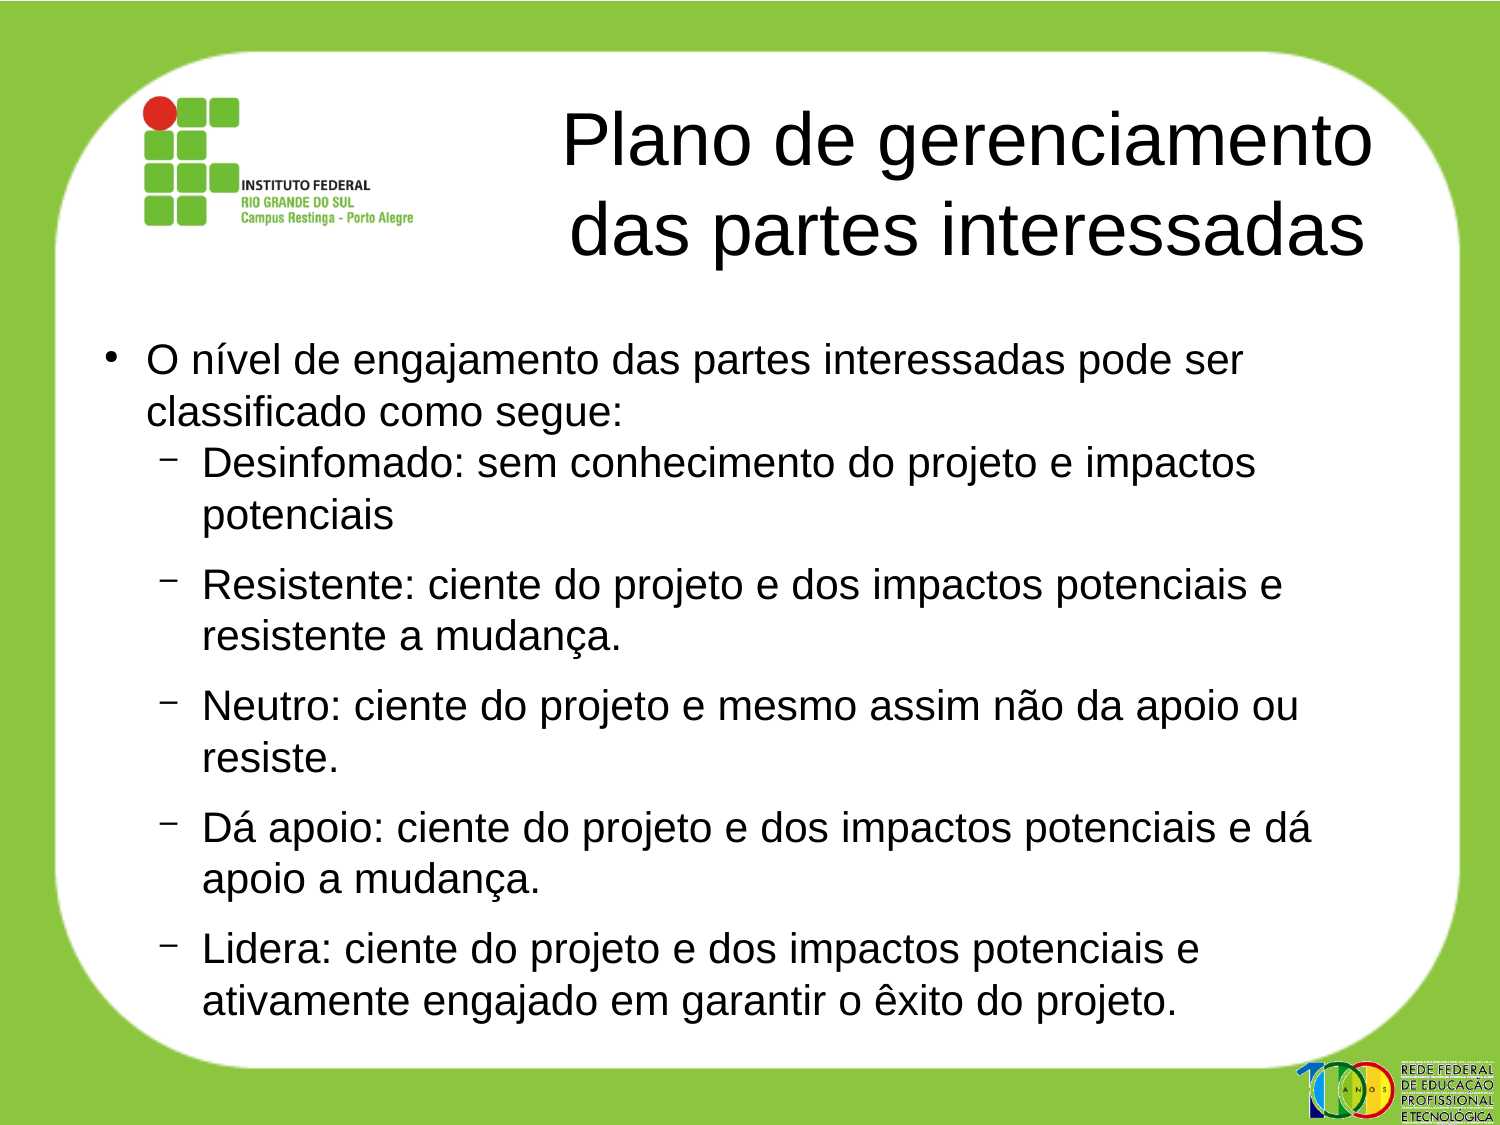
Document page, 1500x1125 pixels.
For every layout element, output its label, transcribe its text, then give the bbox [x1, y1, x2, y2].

title Plano de gerenciamento das partes interessadas [510, 82, 1500, 271]
list O nível de engajamento das partes interessadas pode ser classificado como segue: Desinfomado: sem conhecimento do projeto e impactos potenciais Resistente: ciente do projeto e dos impactos potenciais e resistente a mudança. Neutro: ciente do projeto e mesmo assim não da apoio ou resiste. Dá apoio: ciente do projeto e dos impactos potenciais e dá apoio a mudança. Lidera: ciente do projeto e dos impactos potenciais e ativamente engajado em garantir o êxito do projeto. [75, 262, 1426, 1035]
picture [0, 1, 1500, 1125]
